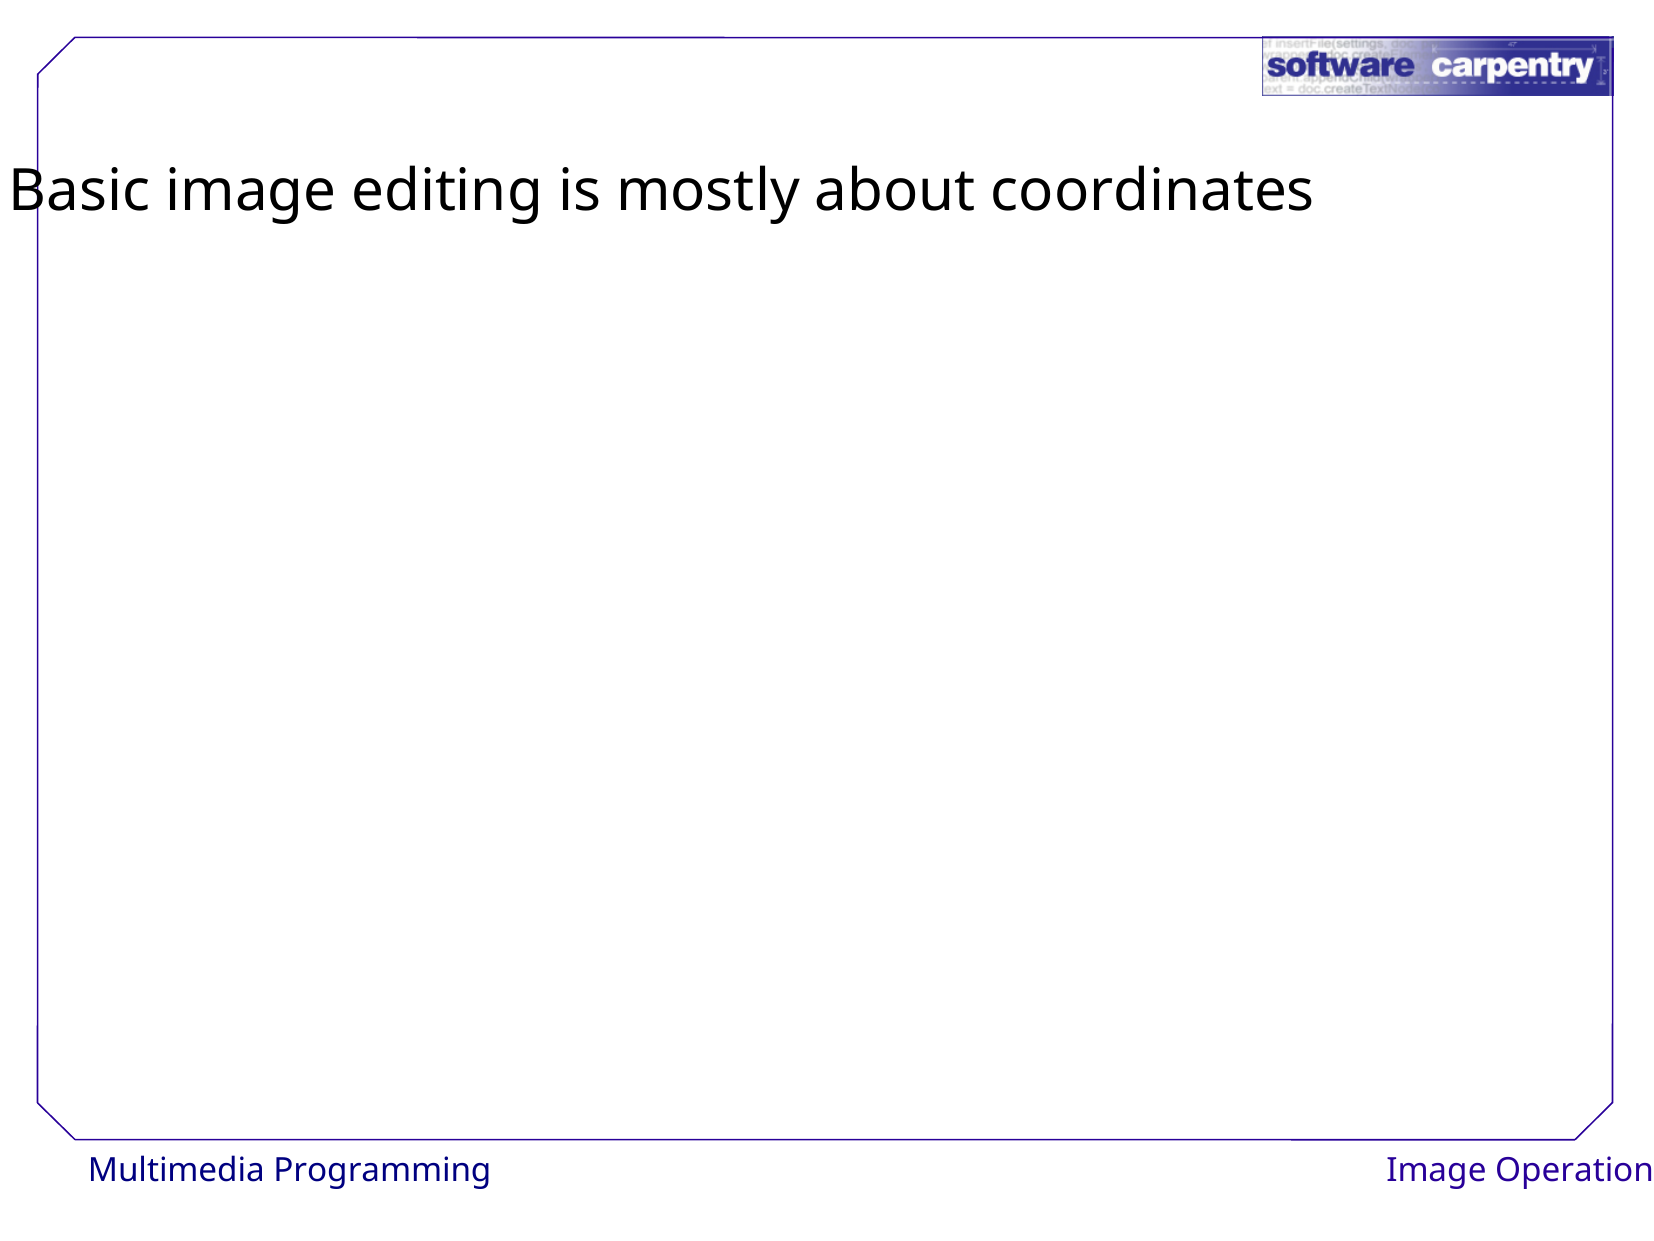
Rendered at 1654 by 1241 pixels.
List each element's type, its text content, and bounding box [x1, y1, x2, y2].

text_box Basic image editing is mostly about coordinates [0, 109, 1480, 231]
picture [1262, 36, 1614, 96]
